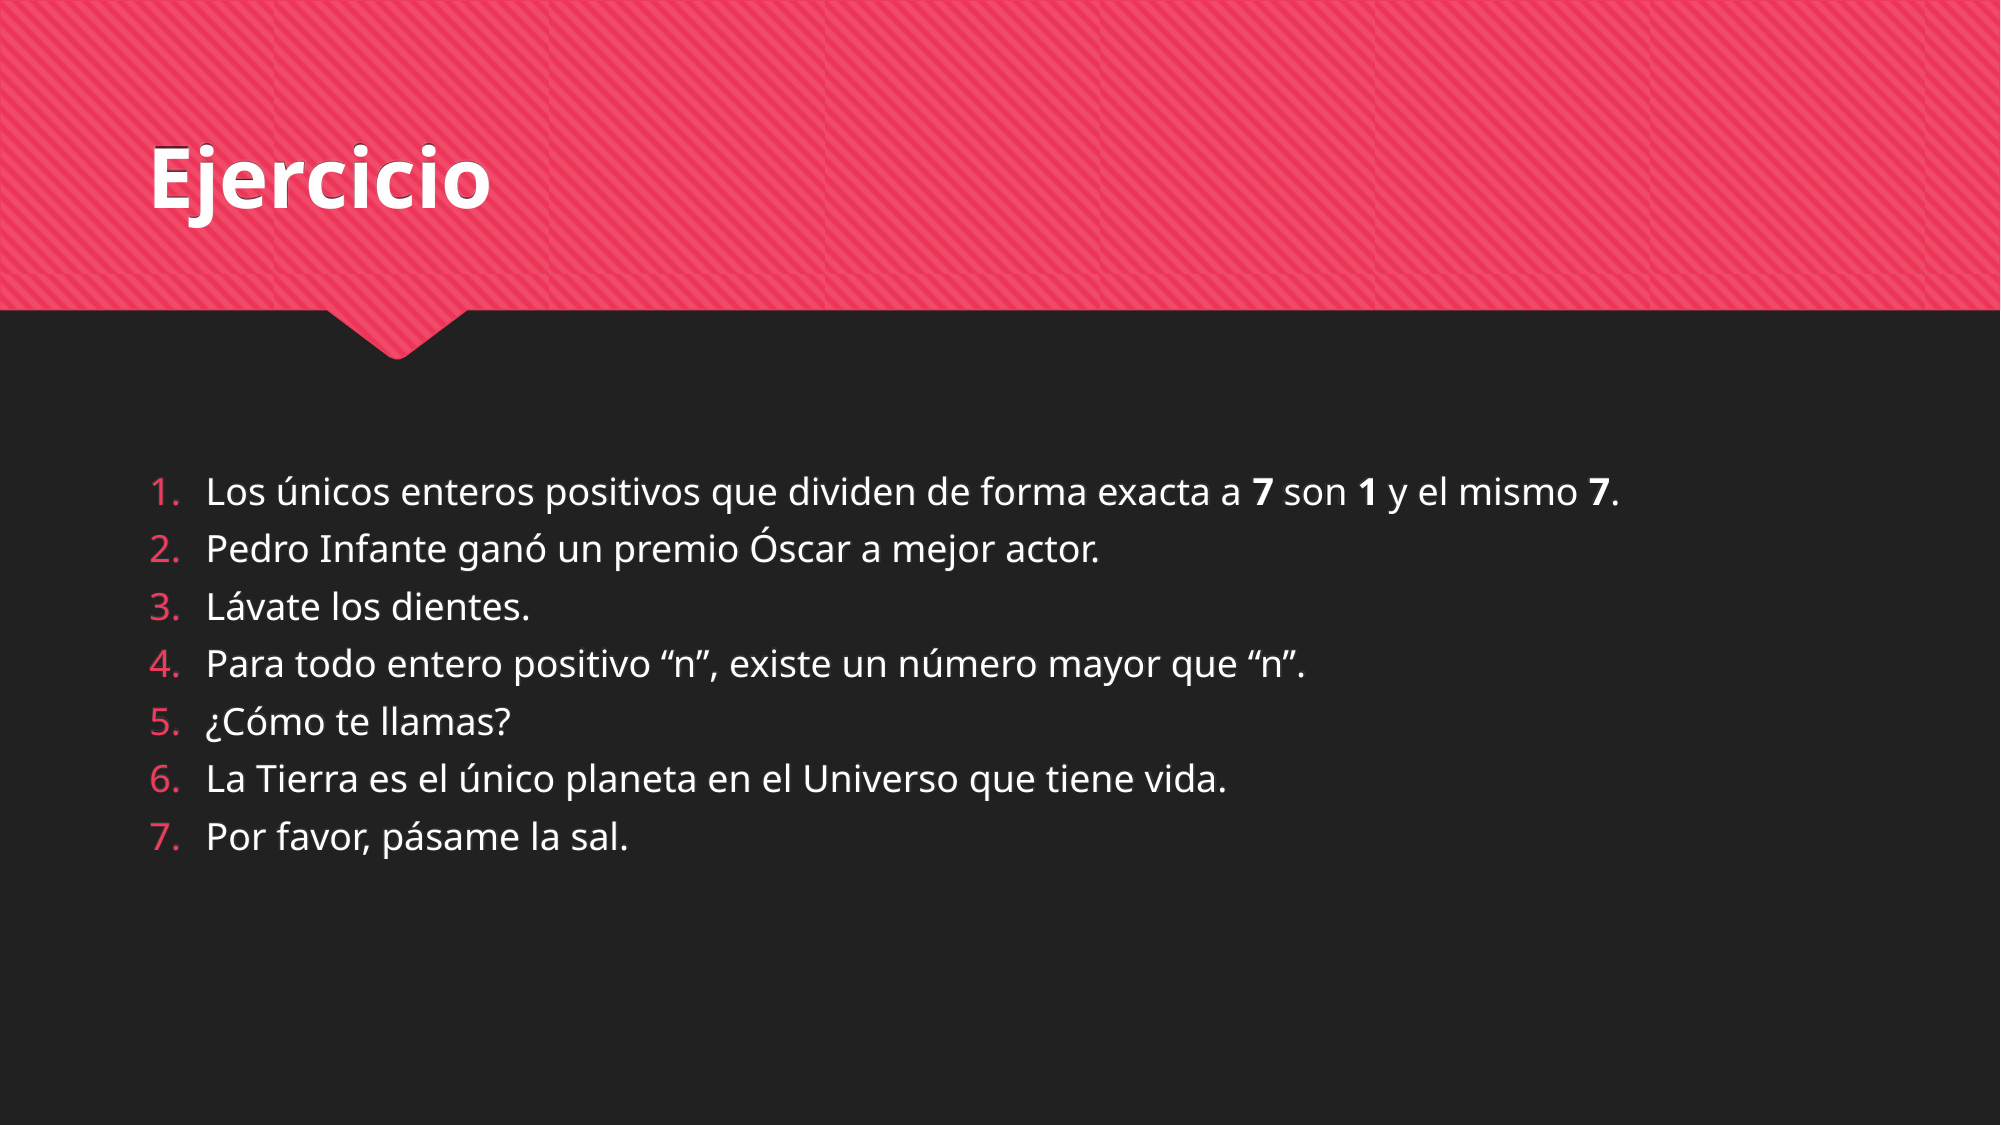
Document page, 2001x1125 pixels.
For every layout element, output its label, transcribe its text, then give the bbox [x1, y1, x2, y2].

list Los únicos enteros positivos que dividen de forma exacta a 7 son 1 y el mismo 7. Pedro Infante ganó un premio Óscar a mejor actor. Lávate los dientes. Para todo entero positivo “n”, existe un número mayor que “n”. ¿Cómo te llamas? La Tierra es el único planeta en el Universo que tiene vida. Por favor, pásame la sal. [134, 364, 1866, 962]
title Ejercicio [132, 73, 1868, 233]
